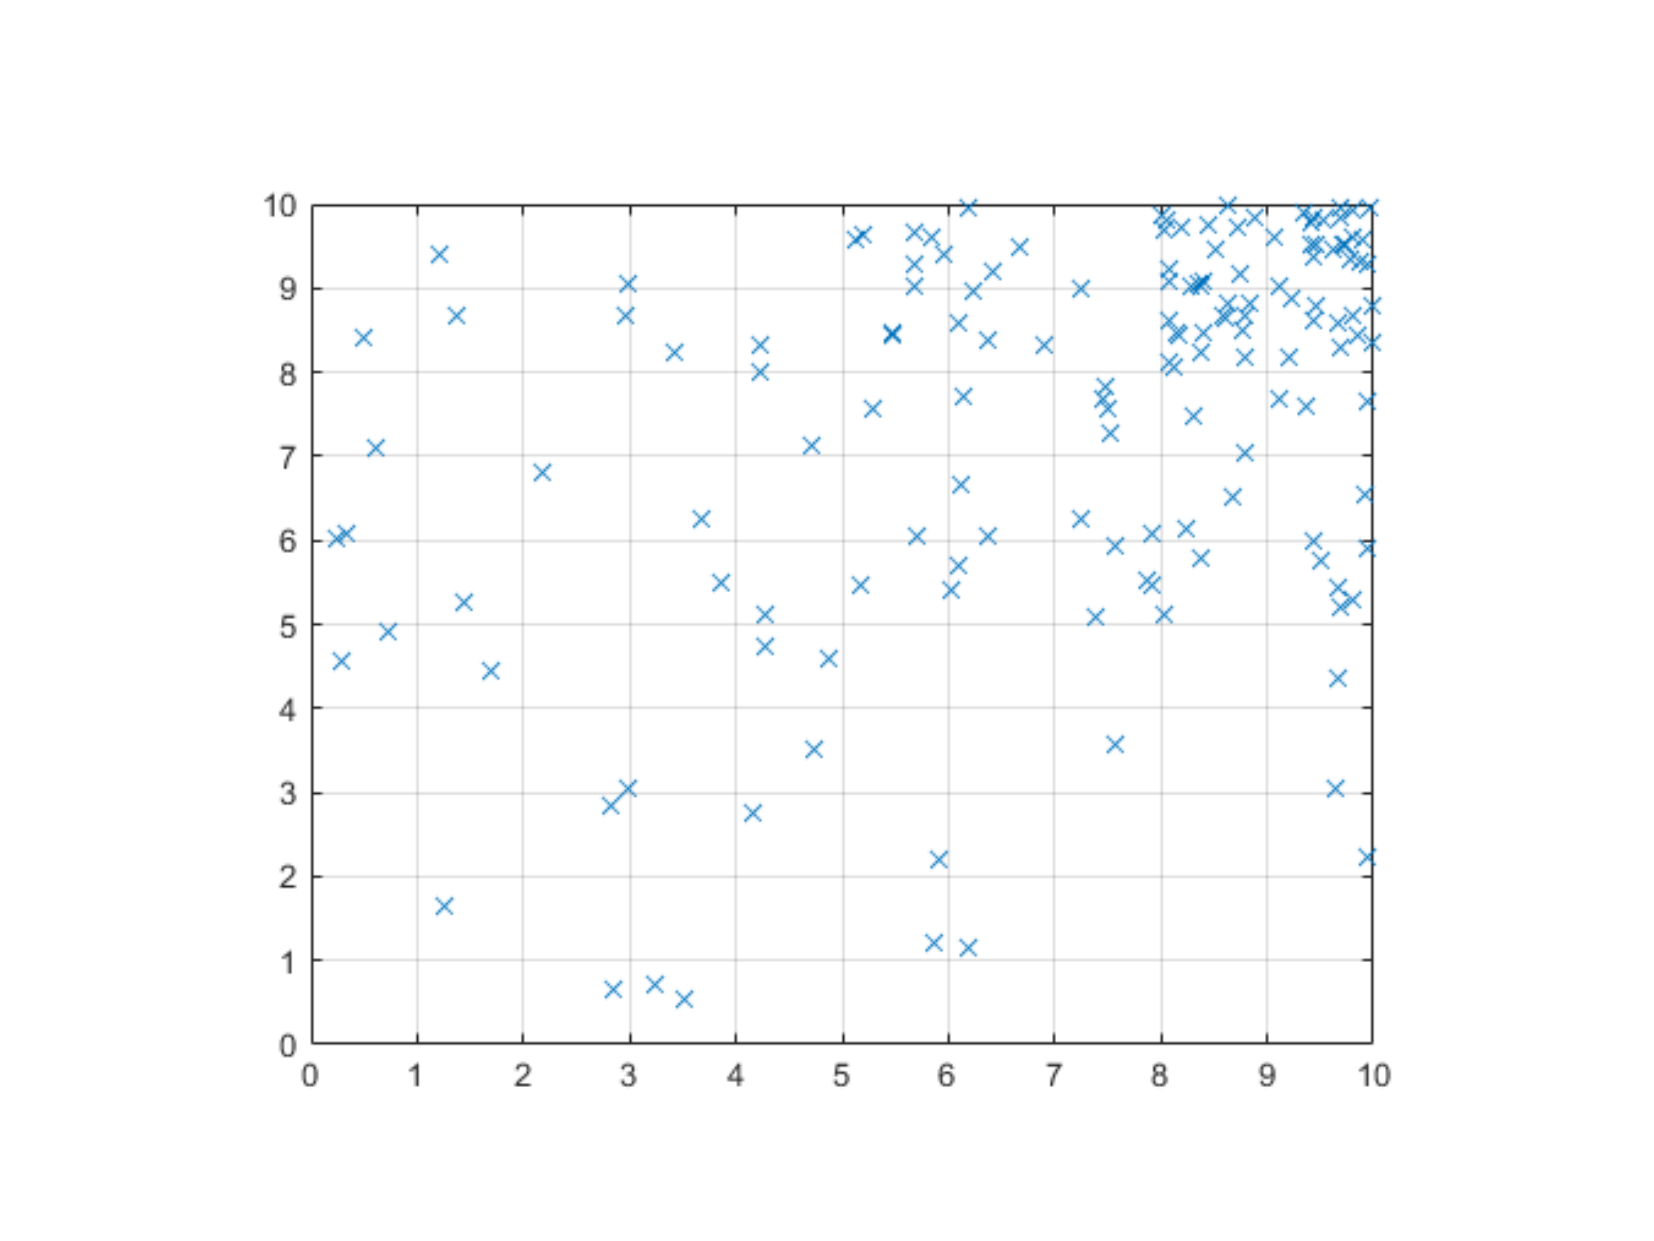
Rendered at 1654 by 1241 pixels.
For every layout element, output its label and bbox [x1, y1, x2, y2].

picture [133, 129, 1504, 1158]
